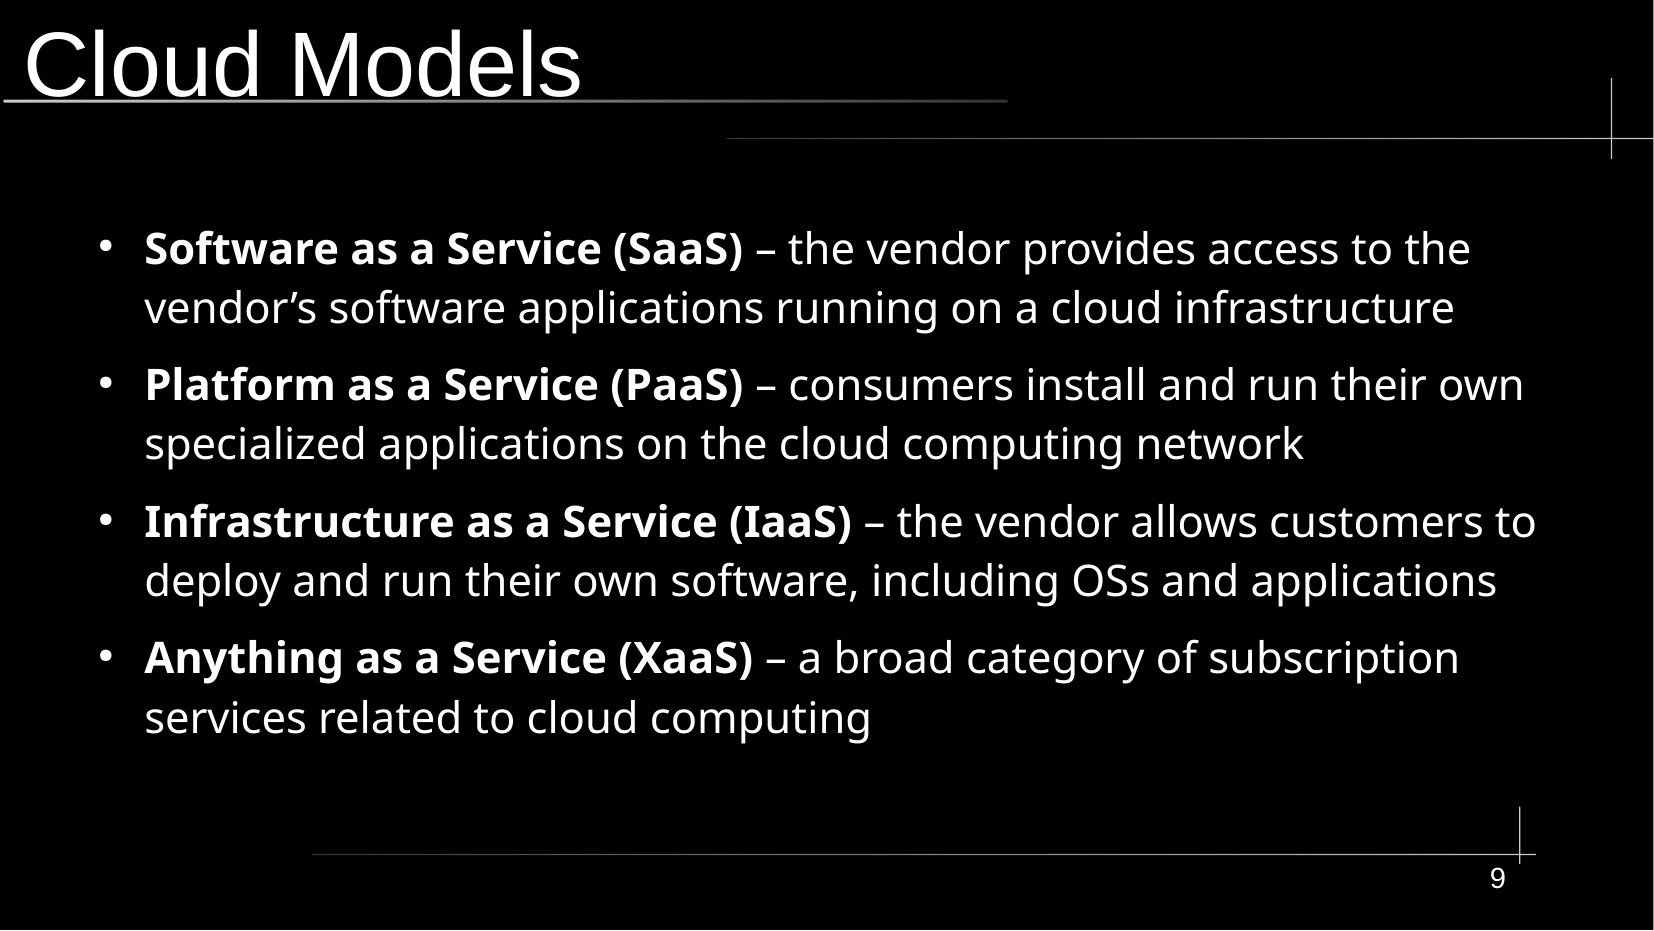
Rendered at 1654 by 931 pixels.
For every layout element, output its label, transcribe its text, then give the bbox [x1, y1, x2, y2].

title Cloud Models [23, 11, 1589, 119]
list Software as a Service (SaaS) – the vendor provides access to the vendor’s software applications running on a cloud infrastructure Platform as a Service (PaaS) – consumers install and run their own specialized applications on the cloud computing network Infrastructure as a Service (IaaS) – the vendor allows customers to deploy and run their own software, including OSs and applications Anything as a Service (XaaS) – a broad category of subscription services related to cloud computing [82, 217, 1571, 758]
